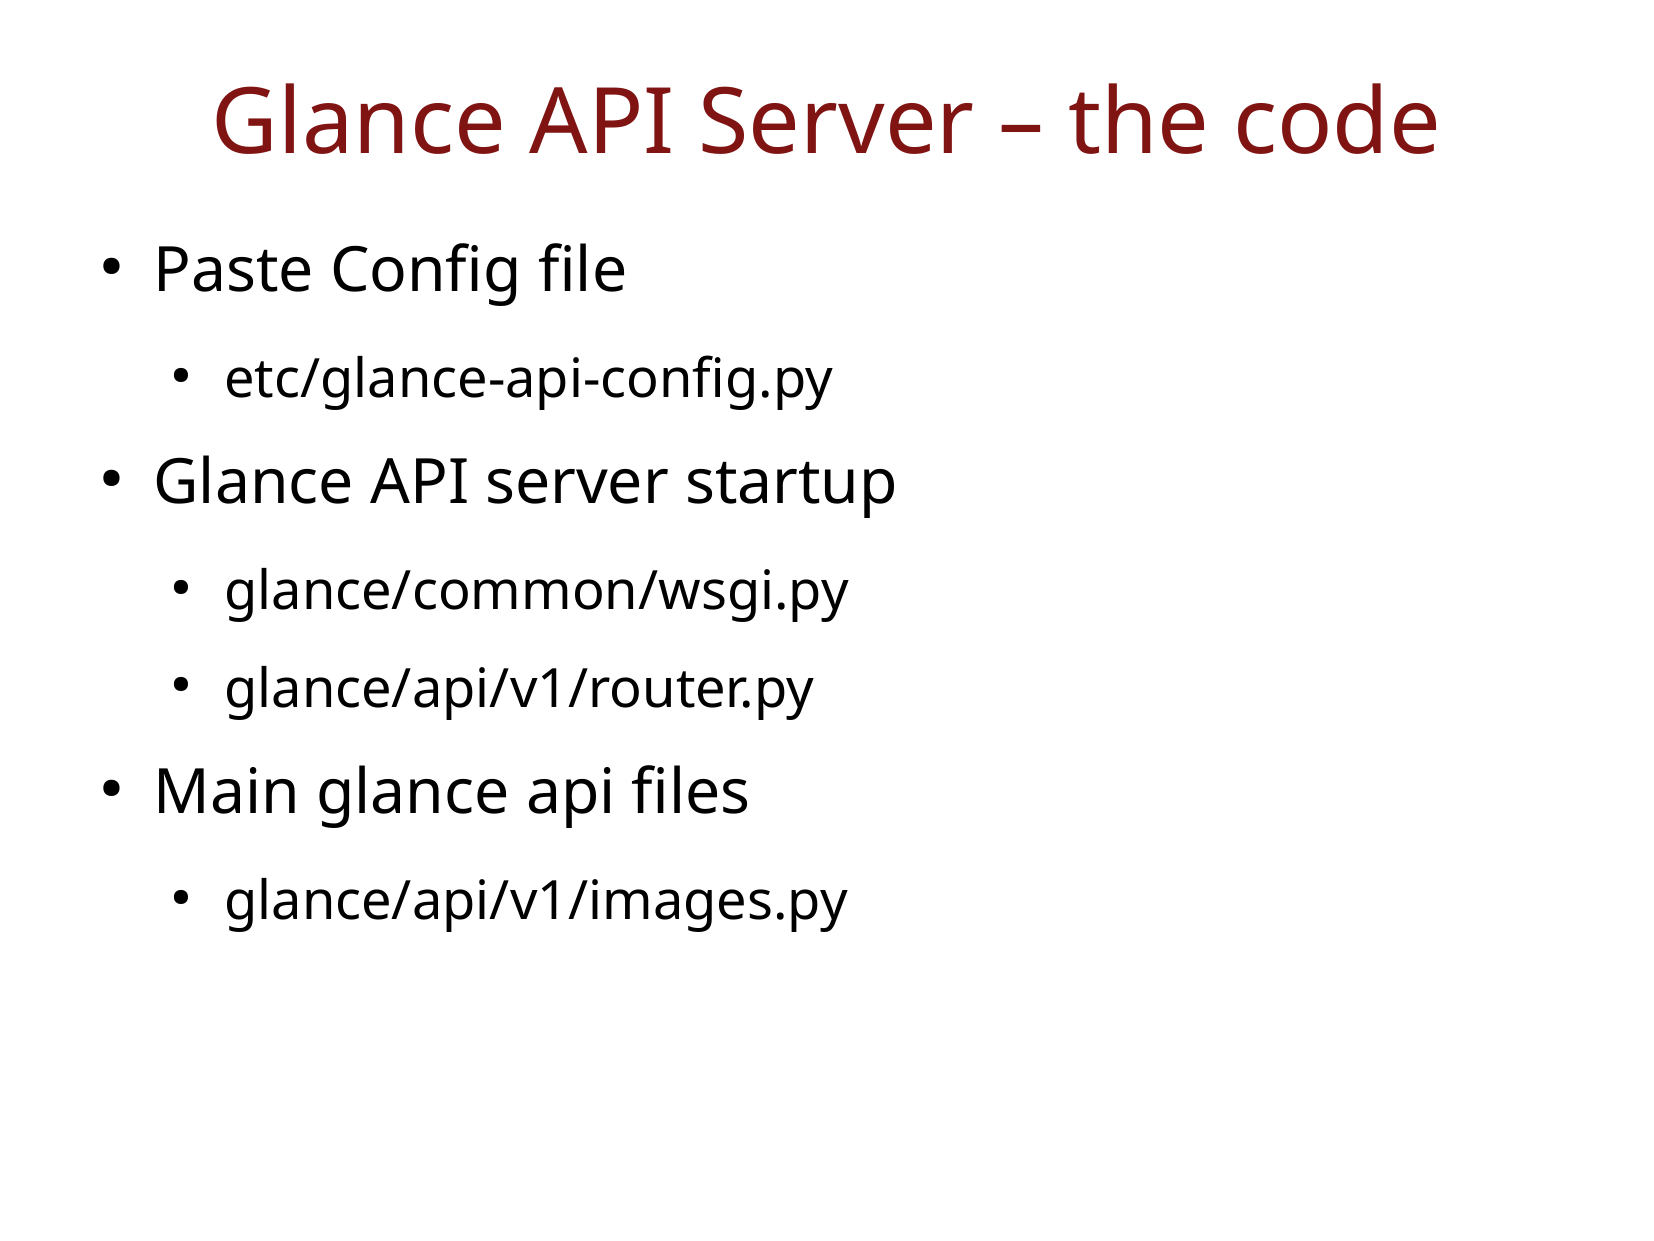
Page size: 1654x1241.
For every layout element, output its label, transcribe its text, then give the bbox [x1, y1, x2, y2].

title Glance API Server – the code [82, 56, 1571, 181]
list Paste Config file etc/glance-api-config.py Glance API server startup glance/common/wsgi.py glance/api/v1/router.py Main glance api files glance/api/v1/images.py [82, 225, 1571, 1044]
